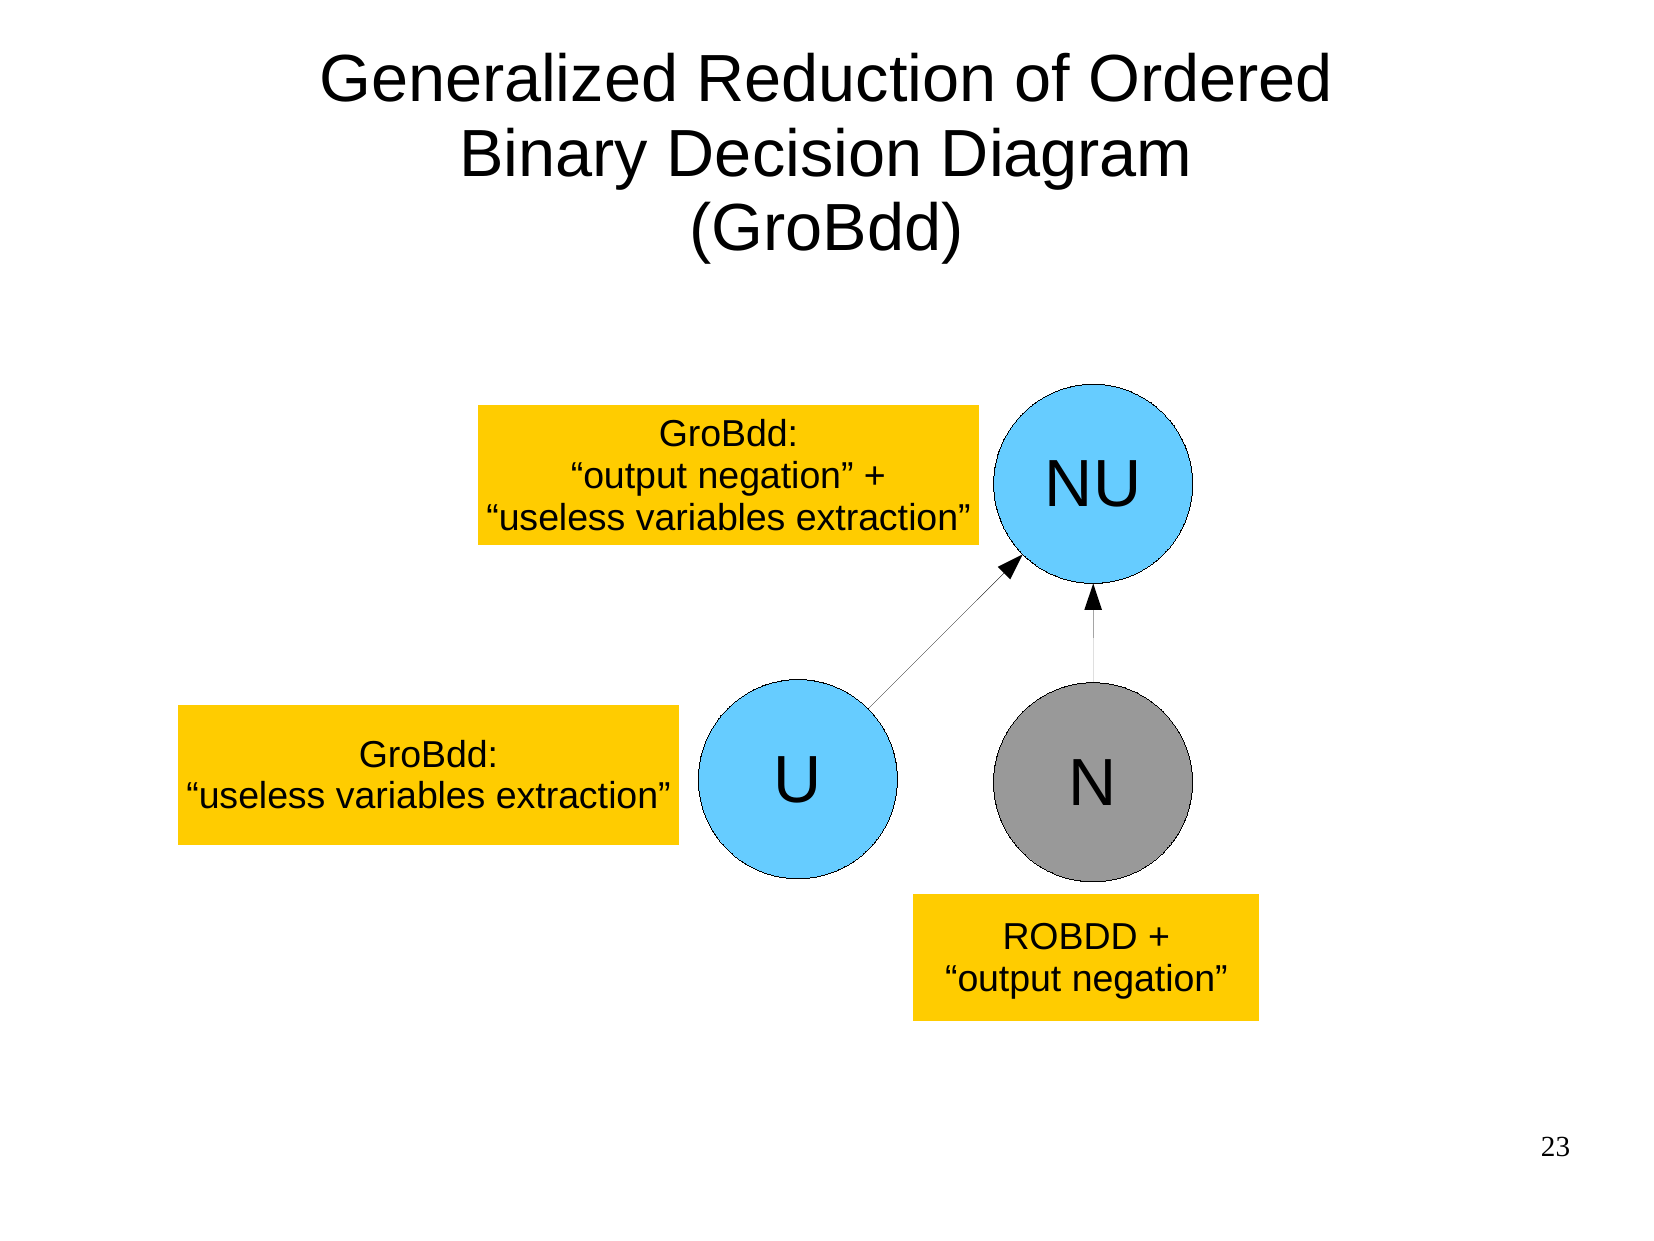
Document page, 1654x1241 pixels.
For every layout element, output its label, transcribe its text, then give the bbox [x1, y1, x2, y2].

text_box GroBdd: “output negation” + “useless variables extraction” [478, 405, 979, 545]
text_box ROBDD + “output negation” [913, 894, 1259, 1021]
text_box NU [993, 384, 1193, 584]
text_box N [993, 682, 1193, 882]
text_box U [698, 679, 898, 879]
text_box GroBdd: “useless variables extraction” [178, 705, 679, 845]
title Generalized Reduction of Ordered Binary Decision Diagram (GroBdd) [82, 40, 1571, 266]
